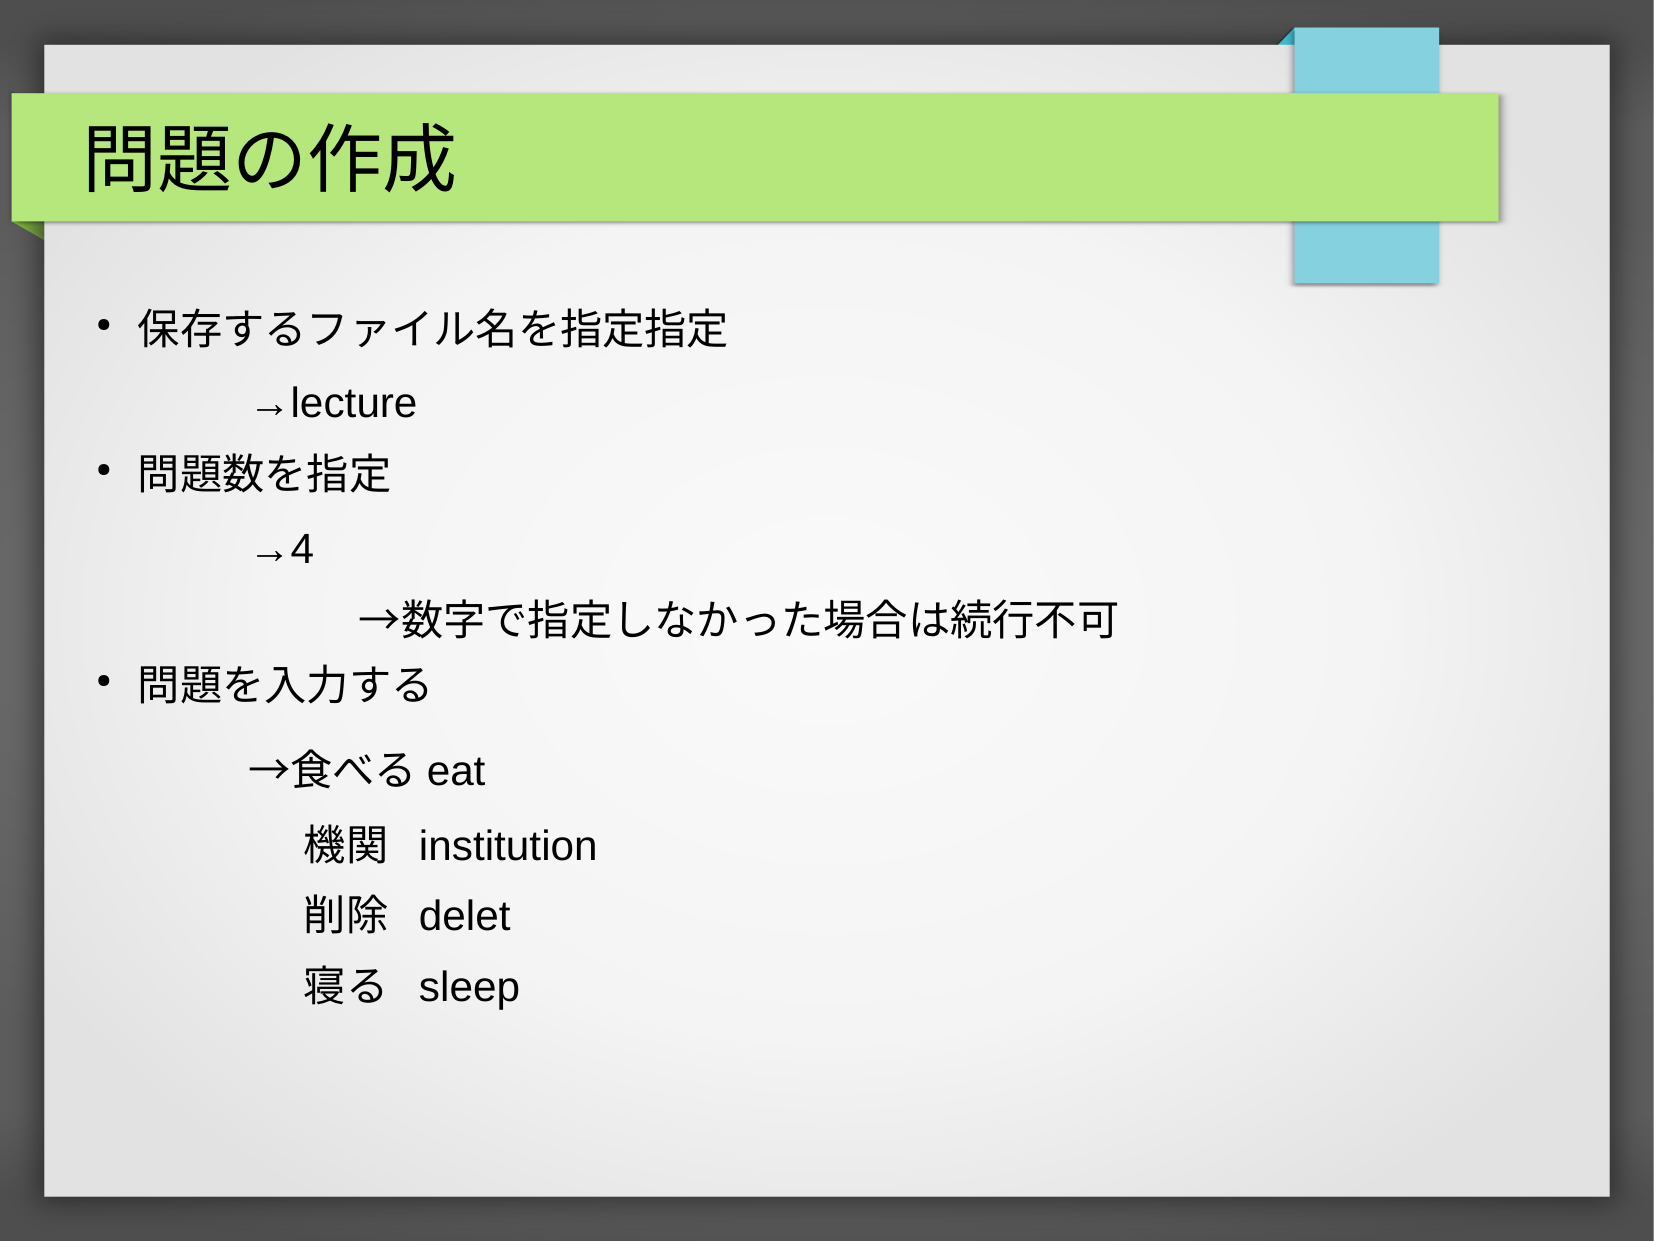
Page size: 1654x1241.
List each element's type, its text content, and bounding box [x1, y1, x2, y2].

picture [0, 0, 1654, 1241]
title 問題の作成 [82, 94, 1264, 213]
list 保存するファイル名を指定指定 →lecture 問題数を指定 →4 →数字で指定しなかった場合は続行不可 問題を入力する →食べる eat 機関 institution 削除 delet 寝る sleep [82, 295, 1571, 1015]
